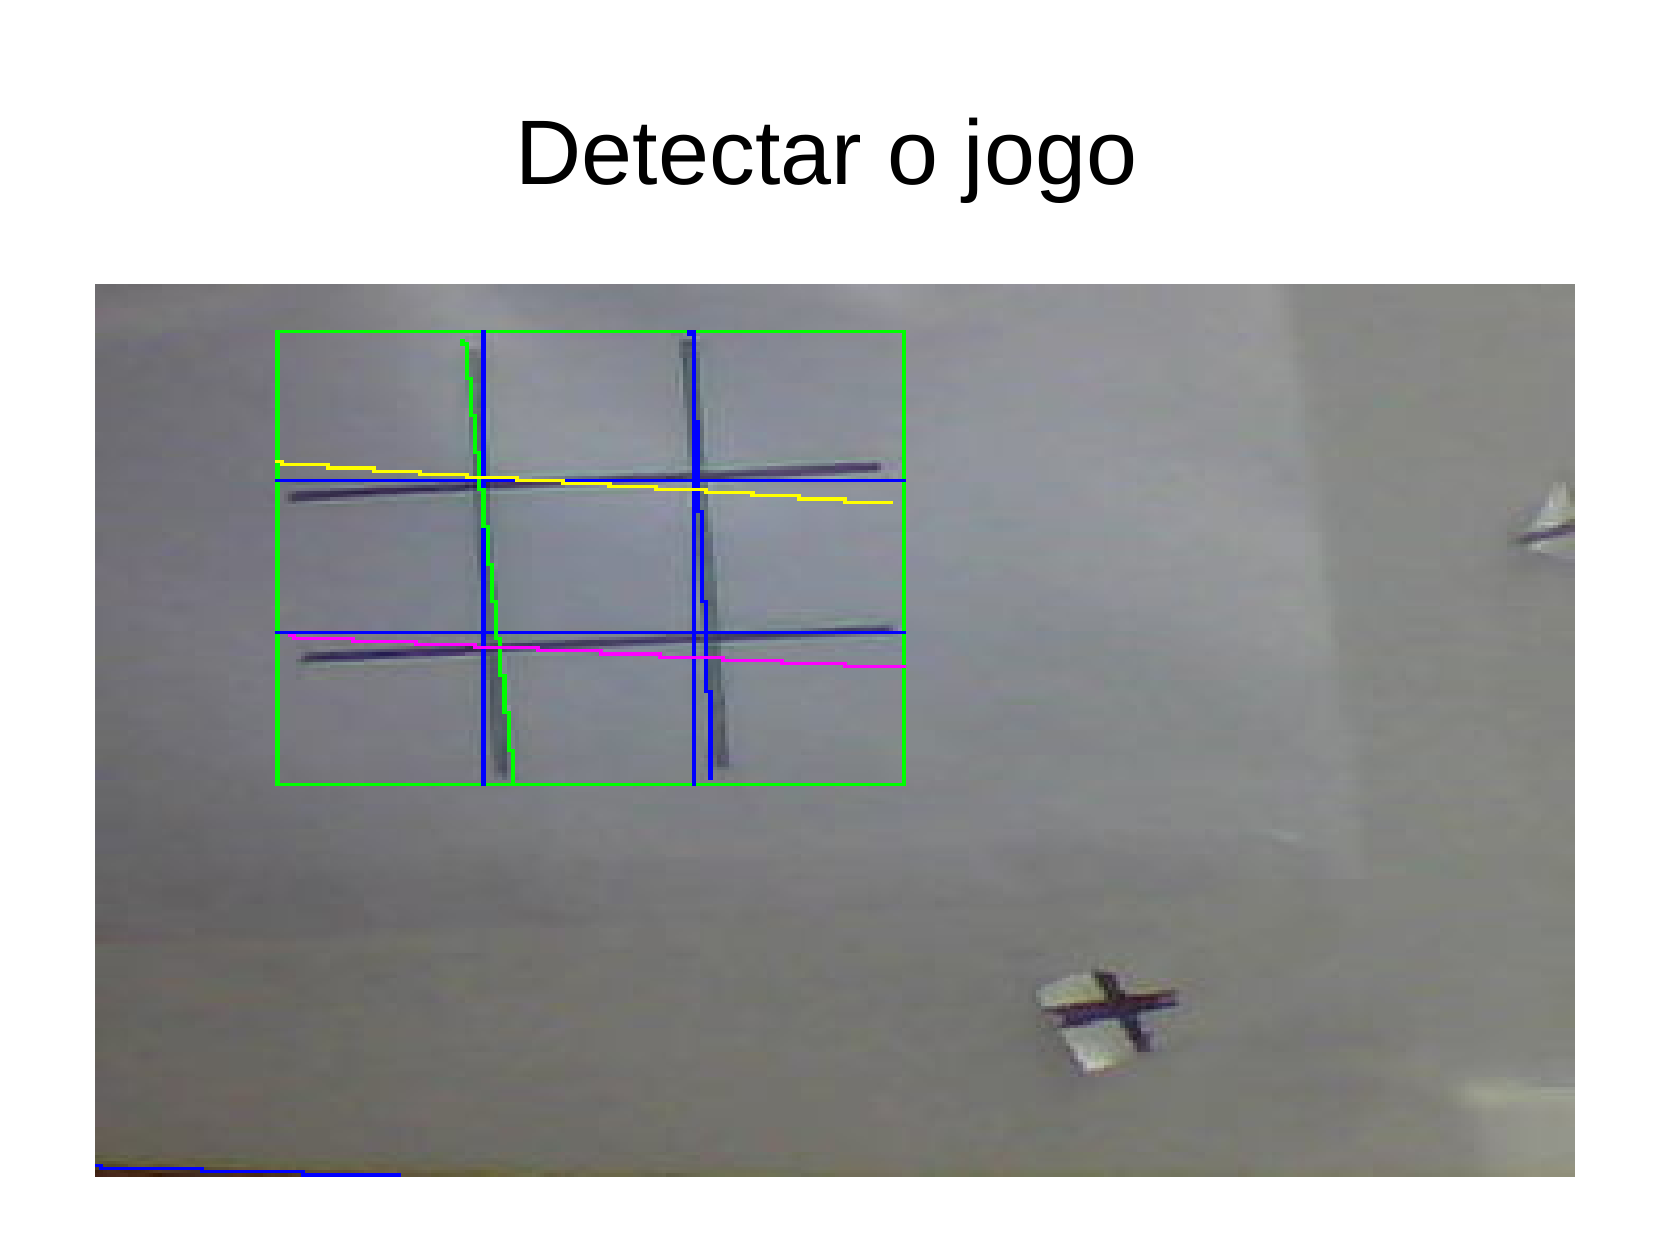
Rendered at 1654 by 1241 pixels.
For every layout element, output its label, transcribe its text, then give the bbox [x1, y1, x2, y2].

picture [95, 284, 1576, 1177]
title Detectar o jogo [82, 49, 1571, 257]
